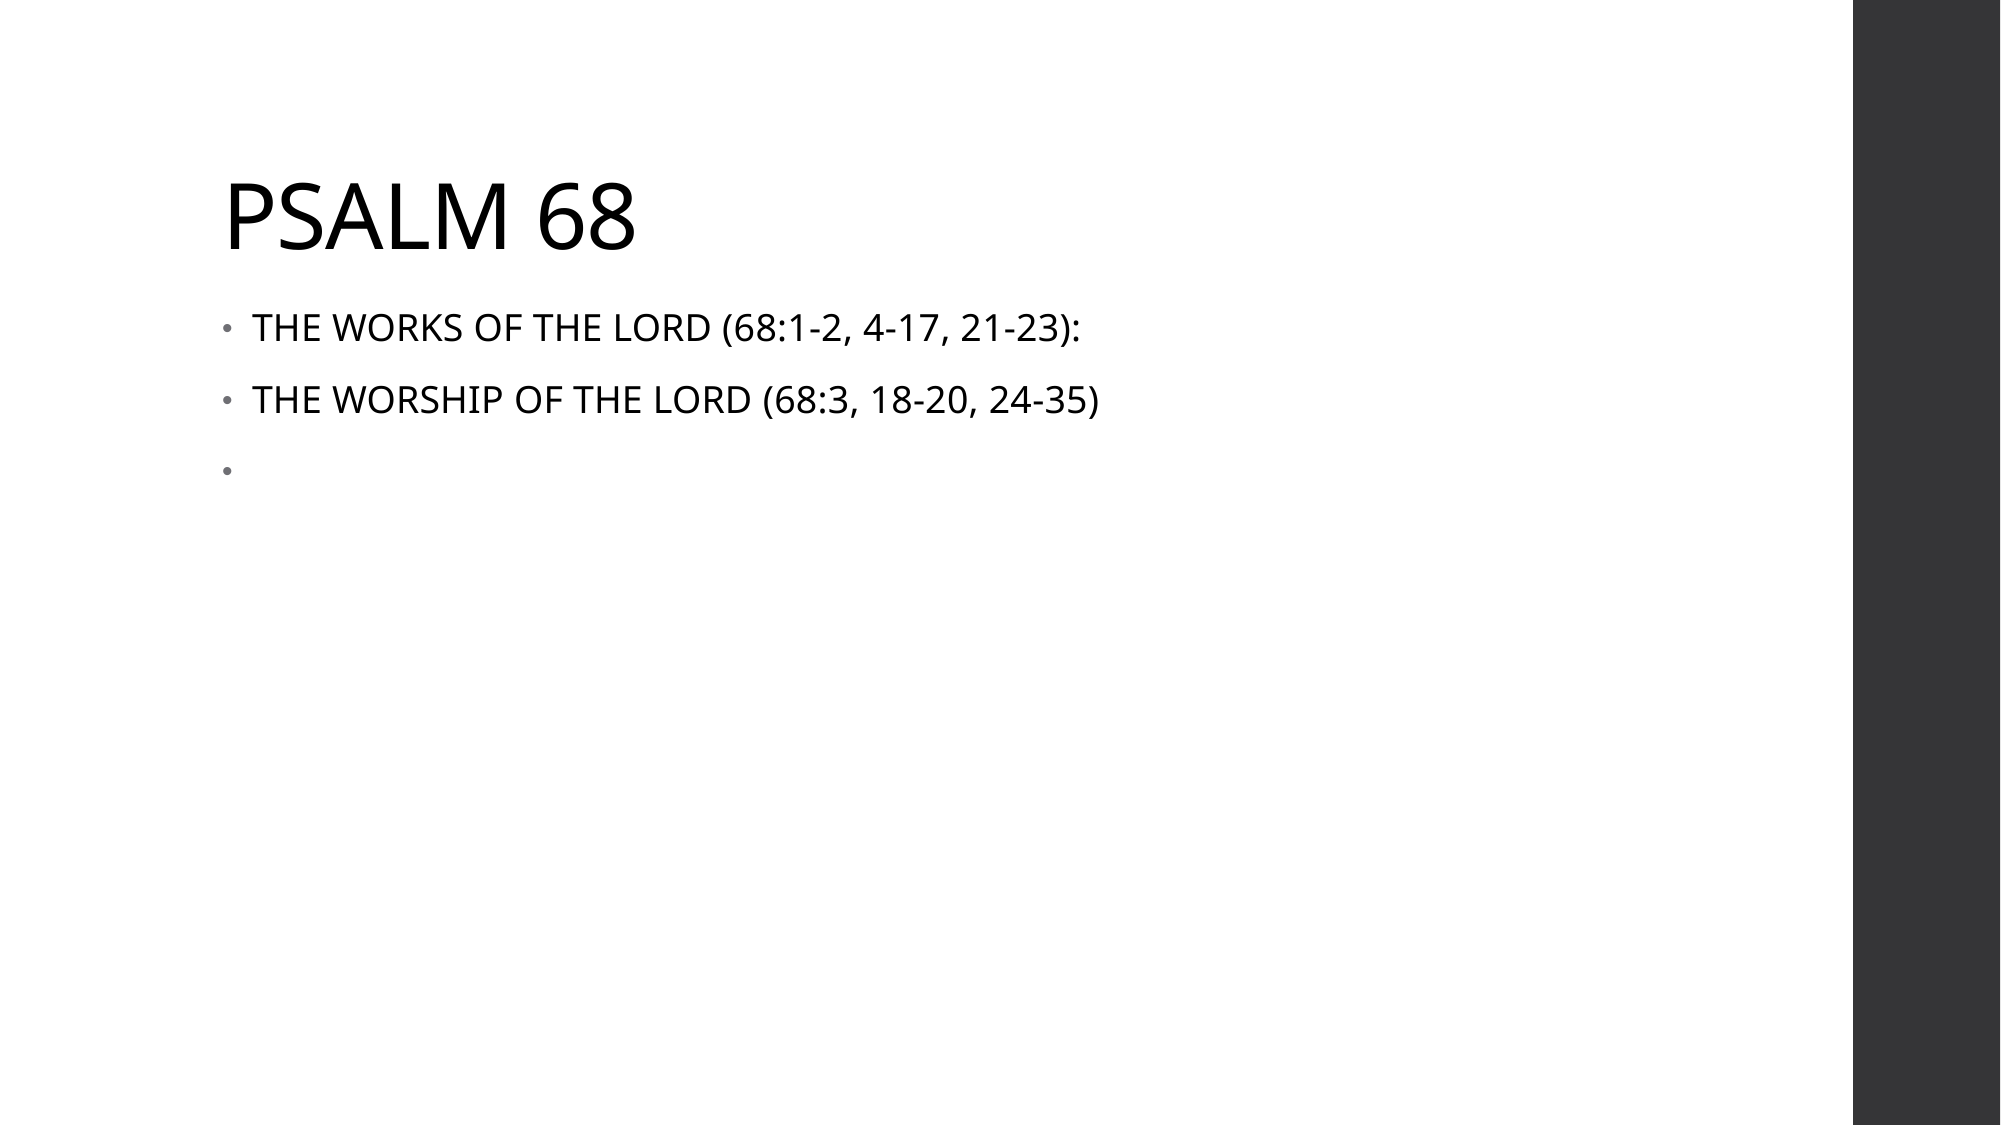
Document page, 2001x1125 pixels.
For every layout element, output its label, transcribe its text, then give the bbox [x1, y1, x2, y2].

list THE WORKS OF THE LORD (68:1-2, 4-17, 21-23): THE WORSHIP OF THE LORD (68:3, 18-20, 24-35) [206, 299, 1617, 1014]
title PSALM 68 [206, 60, 1797, 278]
